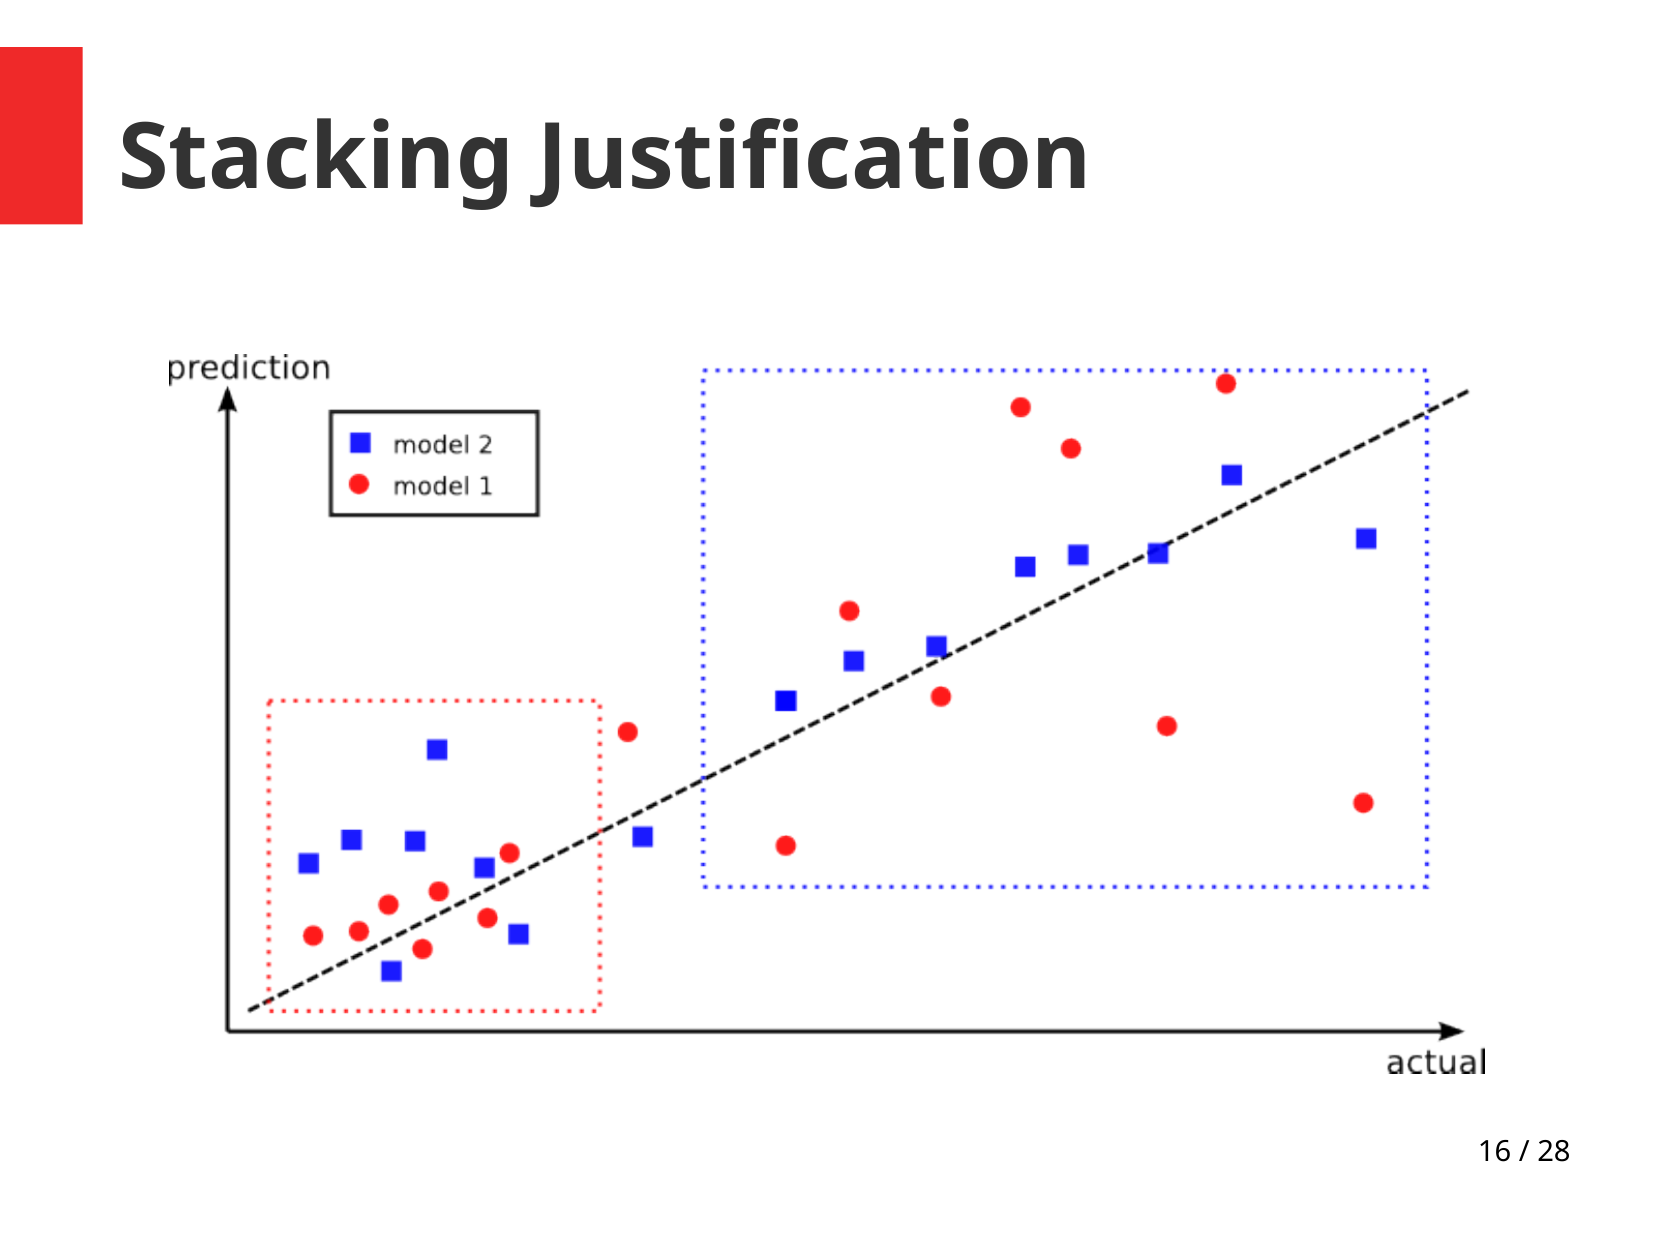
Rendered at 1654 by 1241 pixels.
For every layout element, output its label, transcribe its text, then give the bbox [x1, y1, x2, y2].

picture [169, 354, 1485, 1074]
title Stacking Justification [118, 49, 1571, 257]
